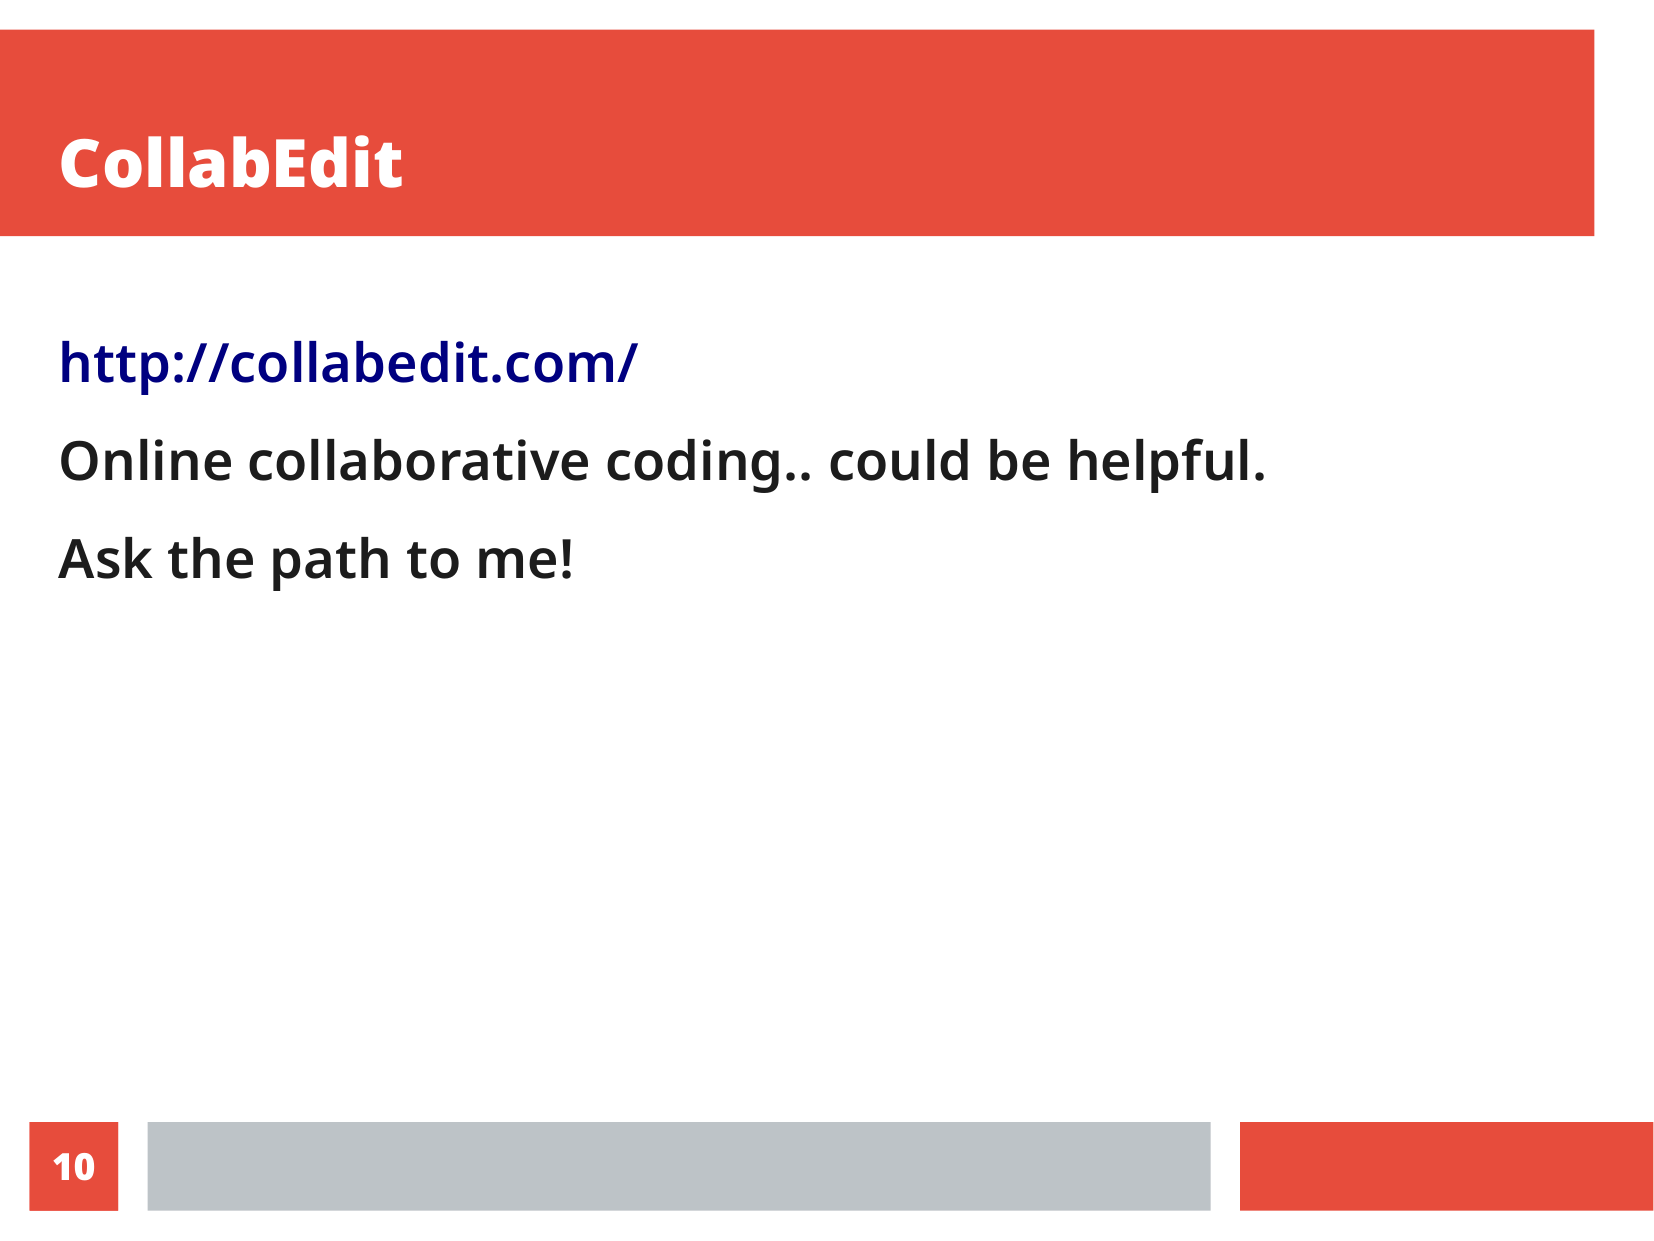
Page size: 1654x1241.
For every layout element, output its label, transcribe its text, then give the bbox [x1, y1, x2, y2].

title CollabEdit [59, 59, 1595, 207]
list http://collabedit.com/ Online collaborative coding.. could be helpful. Ask the path to me! [59, 324, 1565, 1093]
